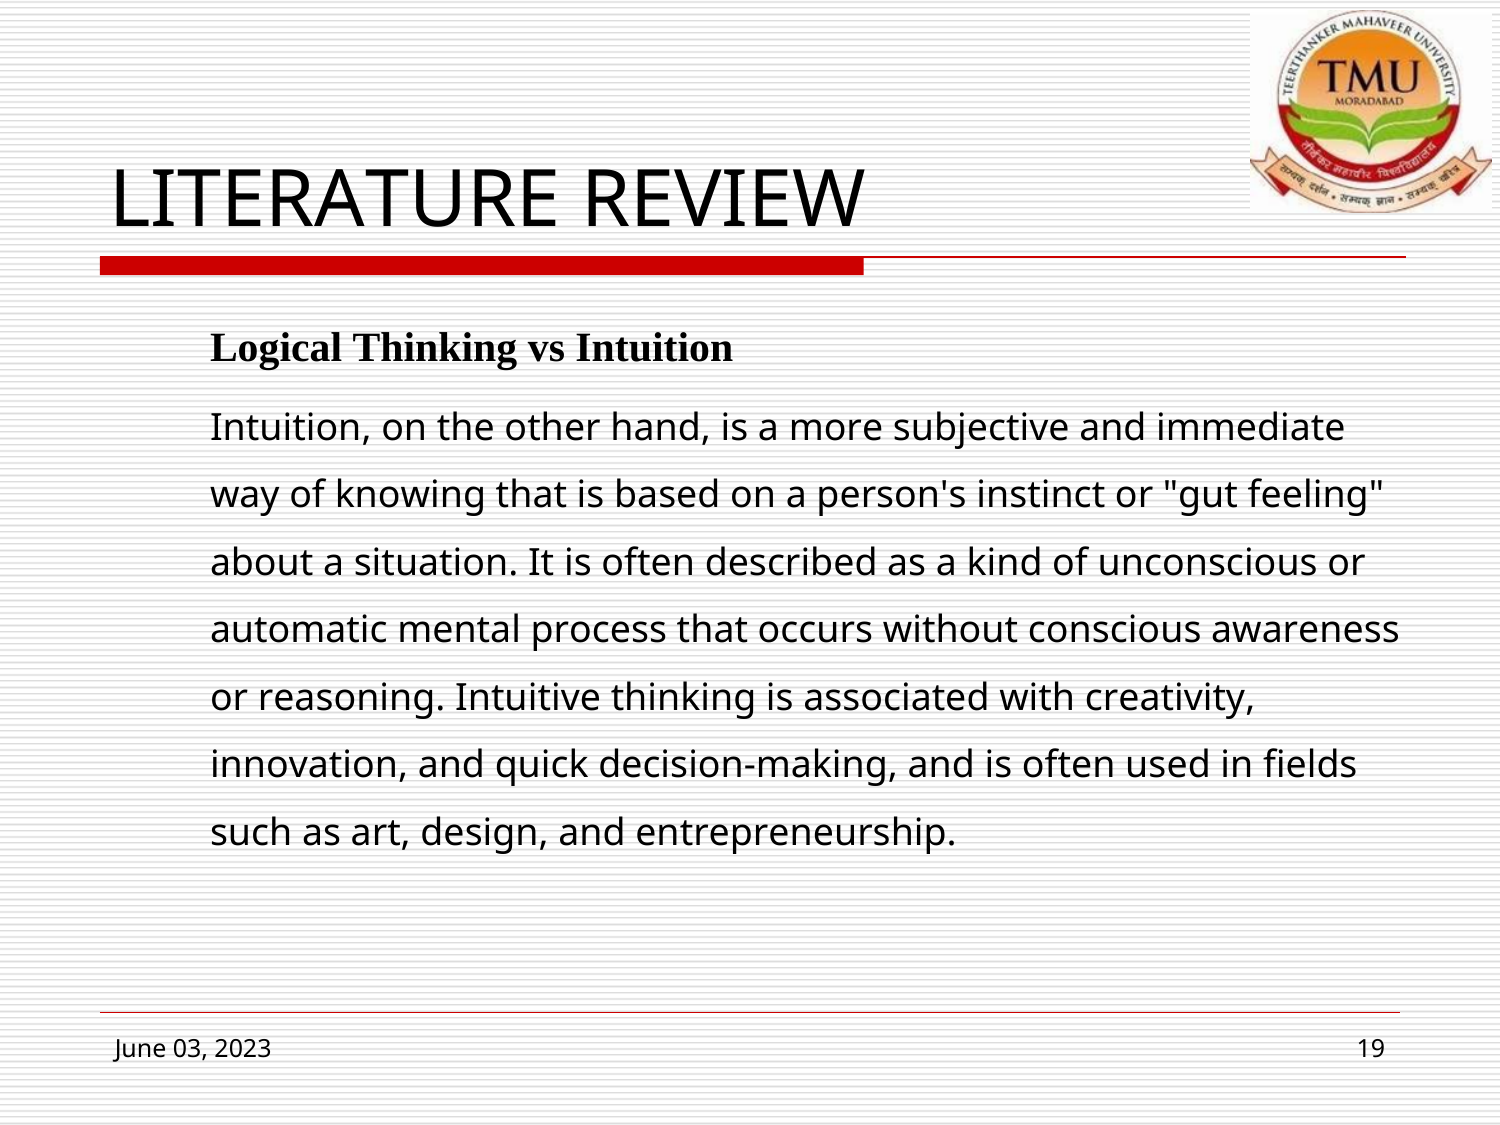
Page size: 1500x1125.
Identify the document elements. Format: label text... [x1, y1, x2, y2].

chart [690, 600, 703, 628]
picture [0, 0, 1500, 1125]
title LITERATURE REVIEW [94, 50, 1407, 250]
text_box June 03, 2023 [99, 1024, 426, 1103]
list Logical Thinking vs Intuition Intuition, on the other hand, is a more subjective and immediate way of knowing that is based on a person's instinct or "gut feeling" about a situation. It is often described as a kind of unconscious or automatic mental process that occurs without conscious awareness or reasoning. Intuitive thinking is associated with creativity, innovation, and quick decision-making, and is often used in fields such as art, design, and entrepreneurship. [117, 287, 1426, 1038]
text_box <number> [1074, 1024, 1401, 1103]
